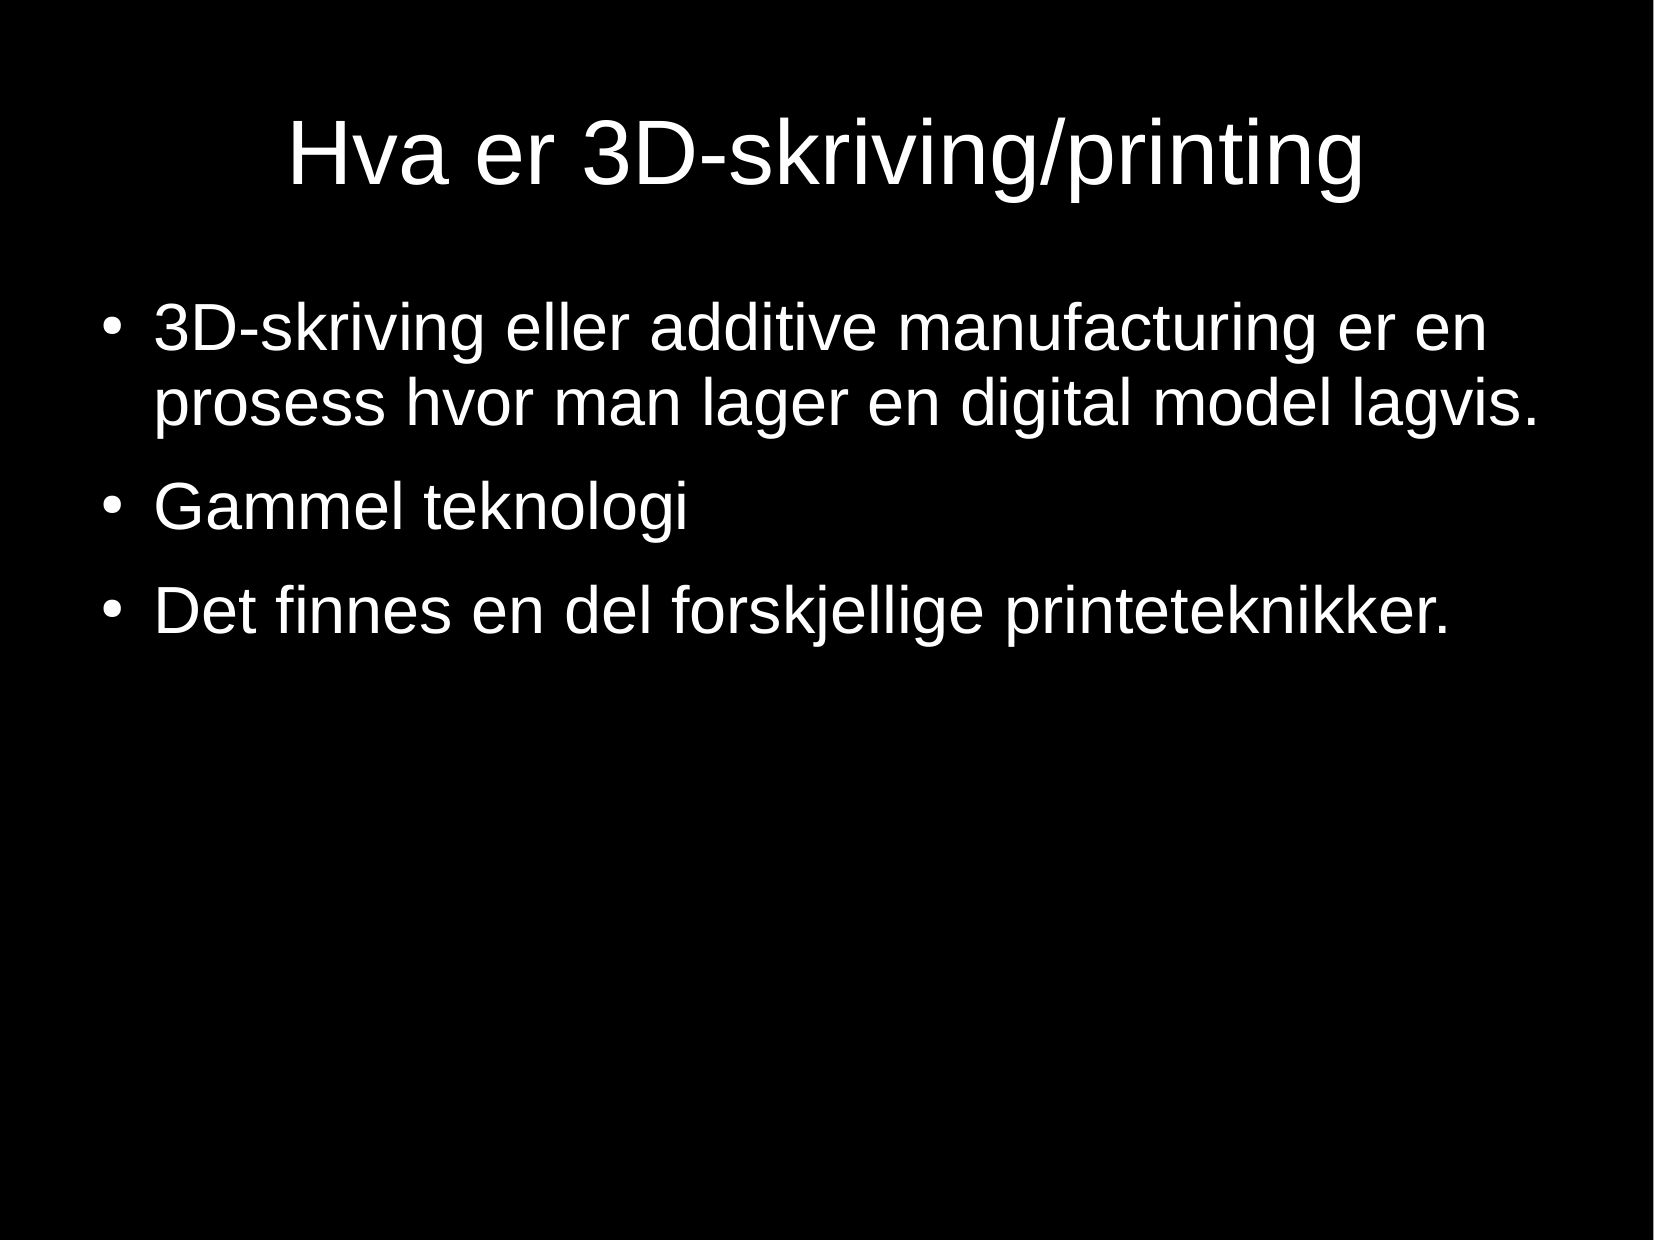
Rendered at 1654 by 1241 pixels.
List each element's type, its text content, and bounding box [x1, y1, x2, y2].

title Hva er 3D-skriving/printing [82, 49, 1571, 257]
list 3D-skriving eller additive manufacturing er en prosess hvor man lager en digital model lagvis. Gammel teknologi Det finnes en del forskjellige printeteknikker. [82, 290, 1571, 1010]
